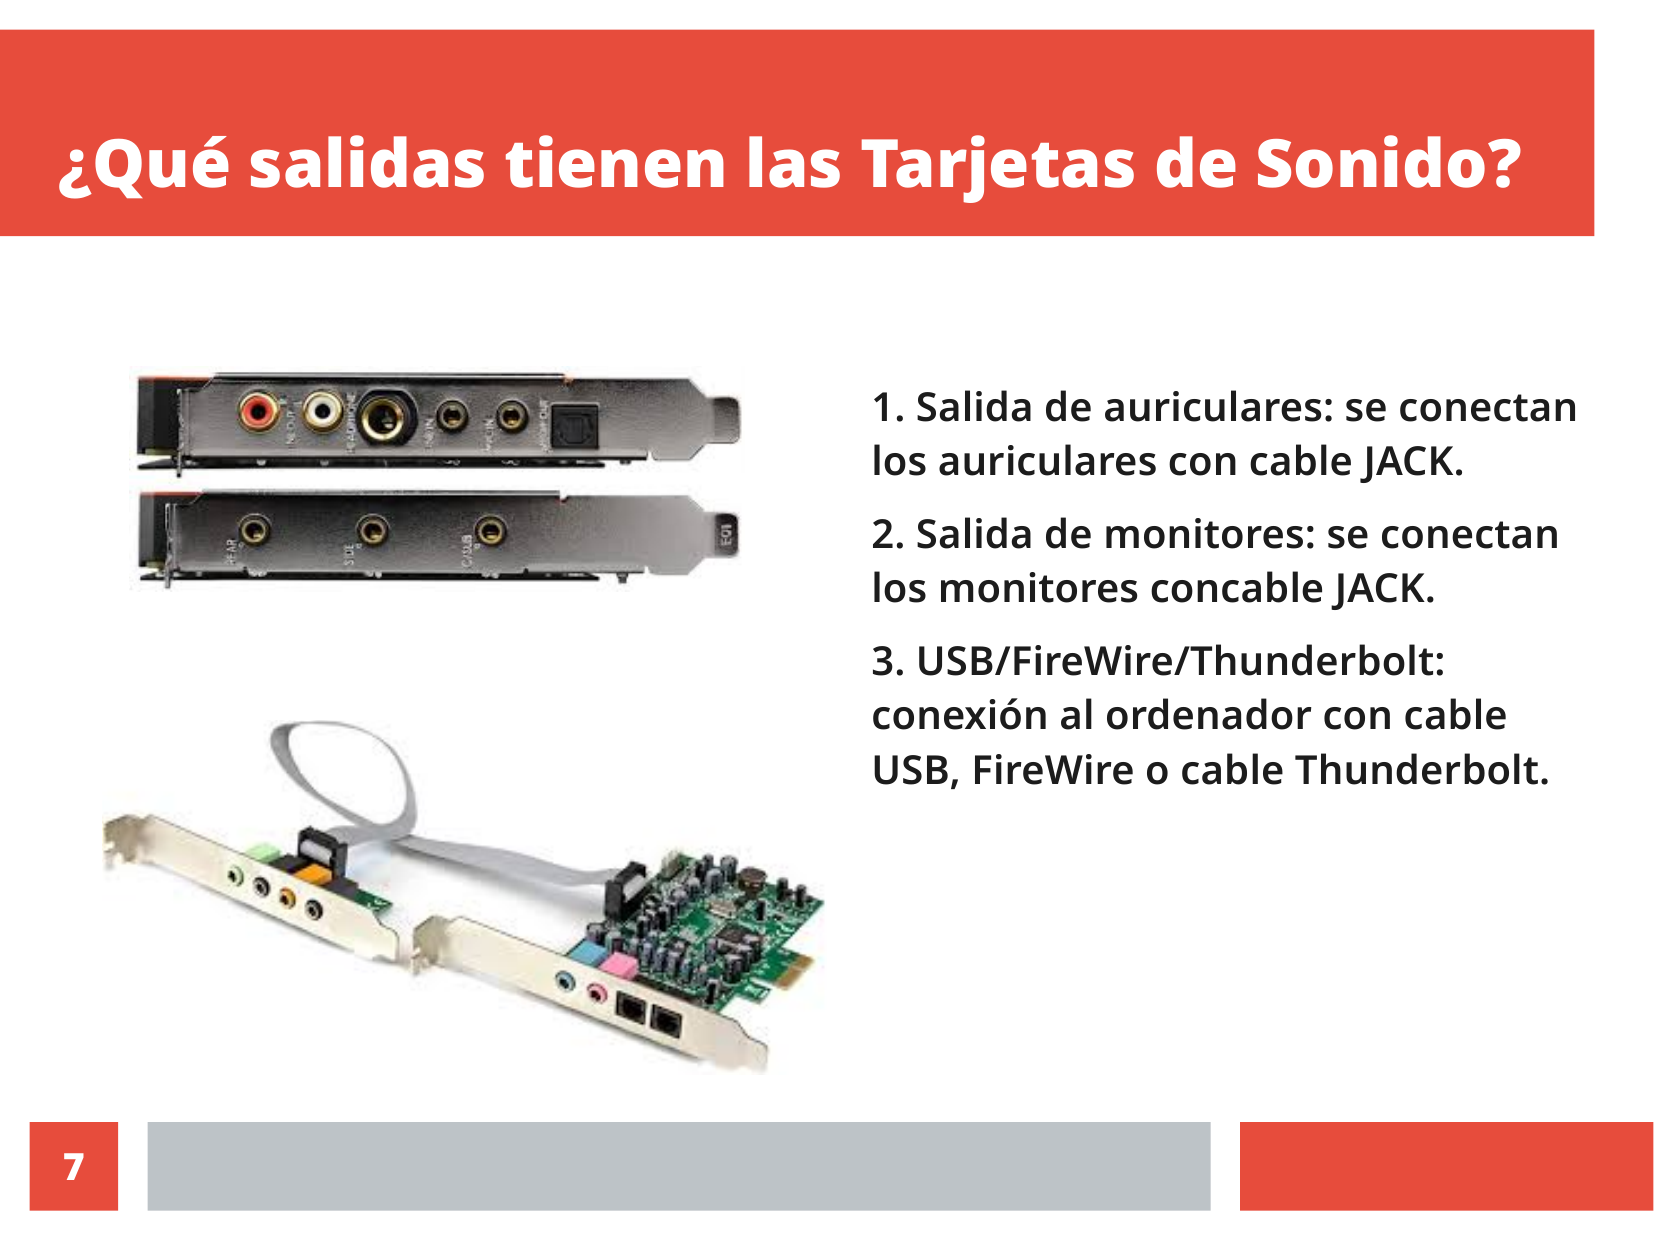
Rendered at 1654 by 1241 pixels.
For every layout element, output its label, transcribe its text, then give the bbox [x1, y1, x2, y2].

picture [129, 366, 745, 592]
list 1. Salida de auriculares: se conectan los auriculares con cable JACK. 2. Salida de monitores: se conectan los monitores concable JACK. 3. USB/FireWire/Thunderbolt: conexión al ordenador con cable USB, FireWire o cable Thunderbolt. [871, 377, 1607, 804]
picture [102, 720, 827, 1075]
title ¿Qué salidas tienen las Tarjetas de Sonido? [59, 59, 1595, 207]
